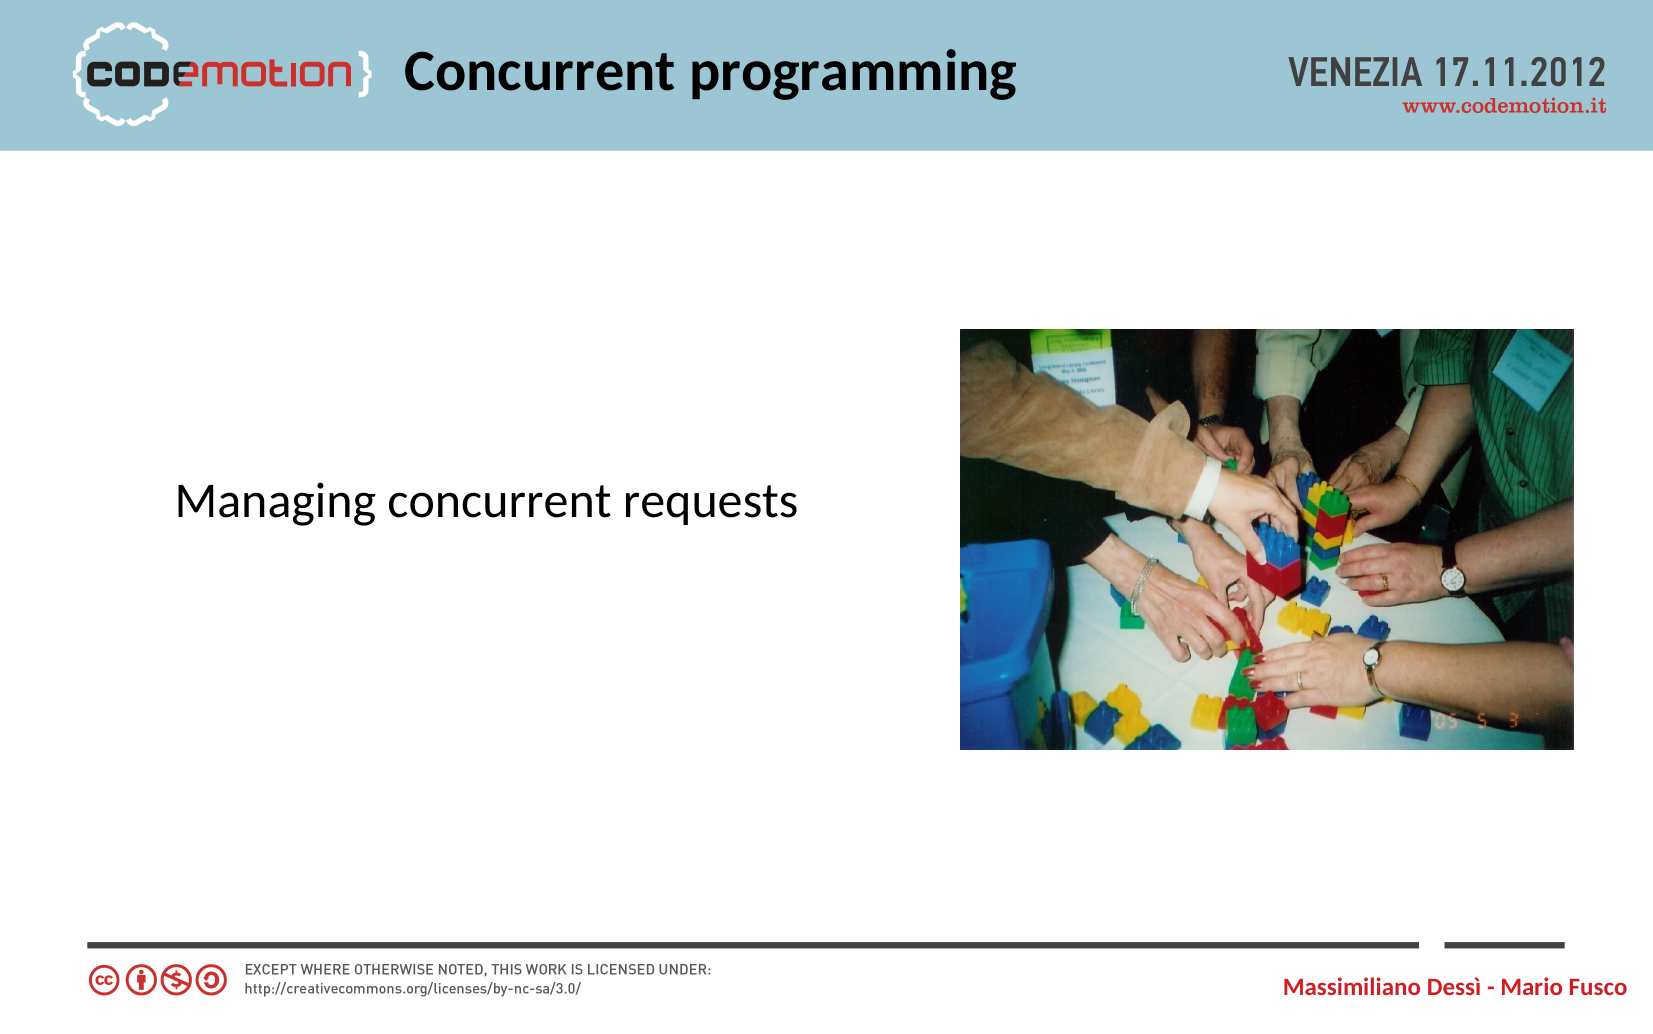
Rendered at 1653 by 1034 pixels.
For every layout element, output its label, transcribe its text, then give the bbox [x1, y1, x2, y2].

text_box Managing concurrent requests [88, 390, 886, 595]
text_box Concurrent programming [390, 25, 1276, 121]
picture [0, 0, 1653, 1034]
